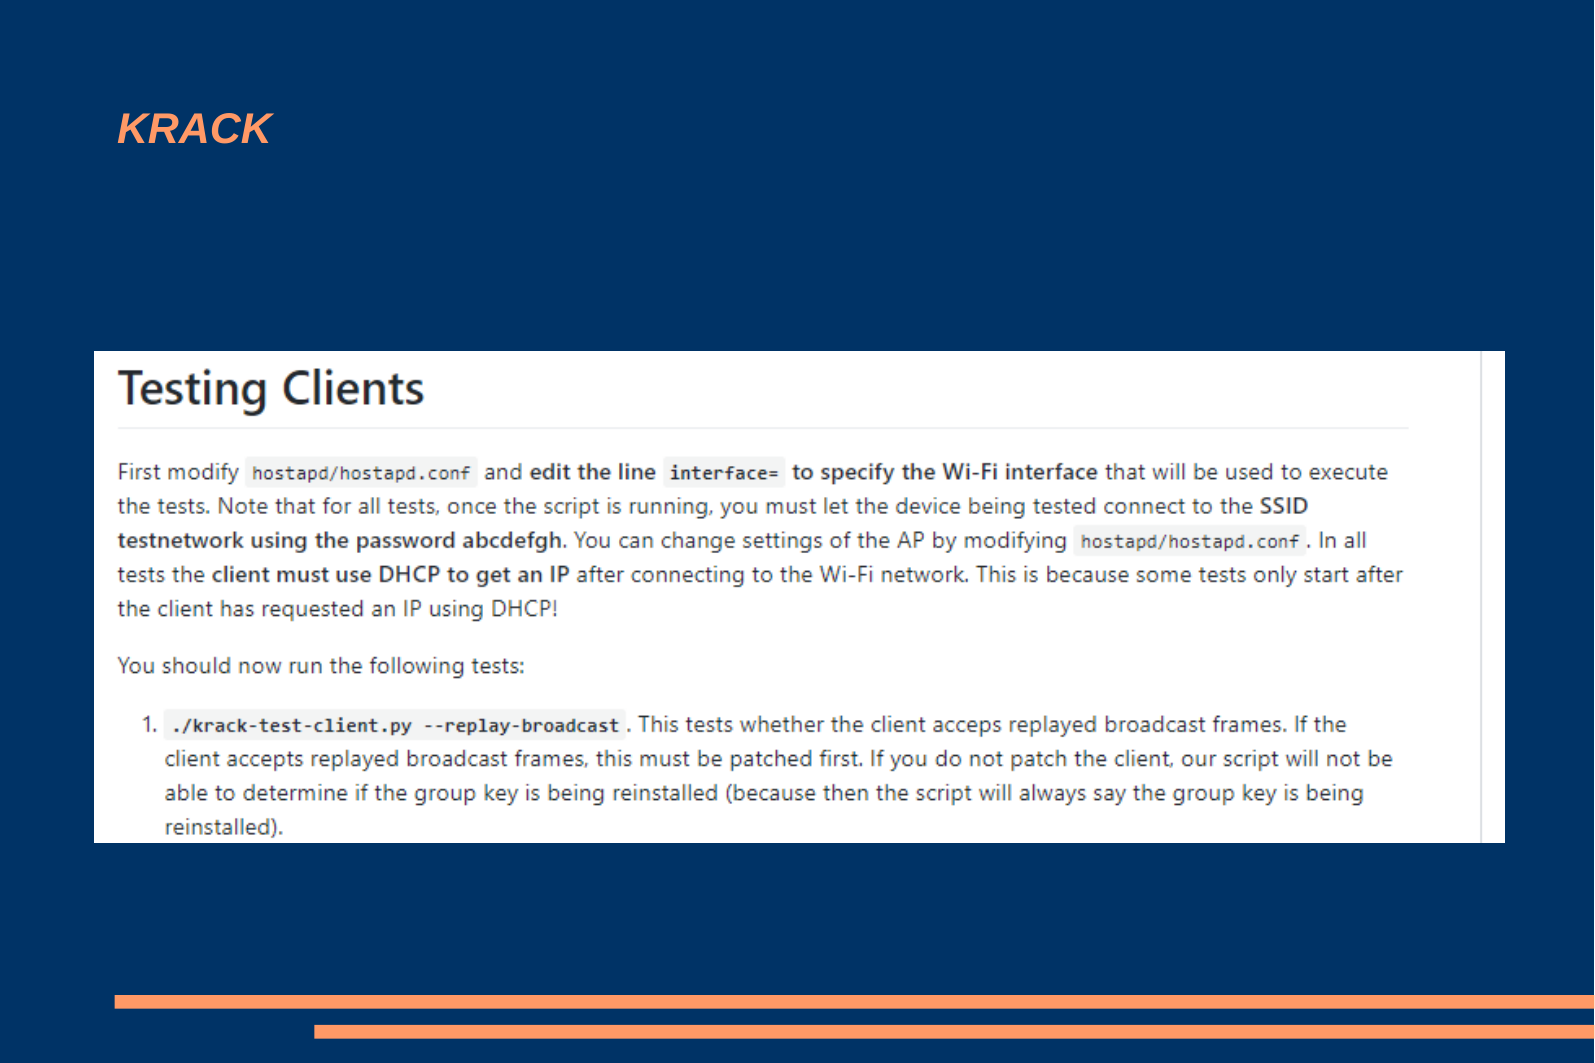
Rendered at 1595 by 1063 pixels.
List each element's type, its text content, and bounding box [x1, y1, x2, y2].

picture [94, 351, 1505, 843]
title KRACK [117, 39, 1479, 218]
